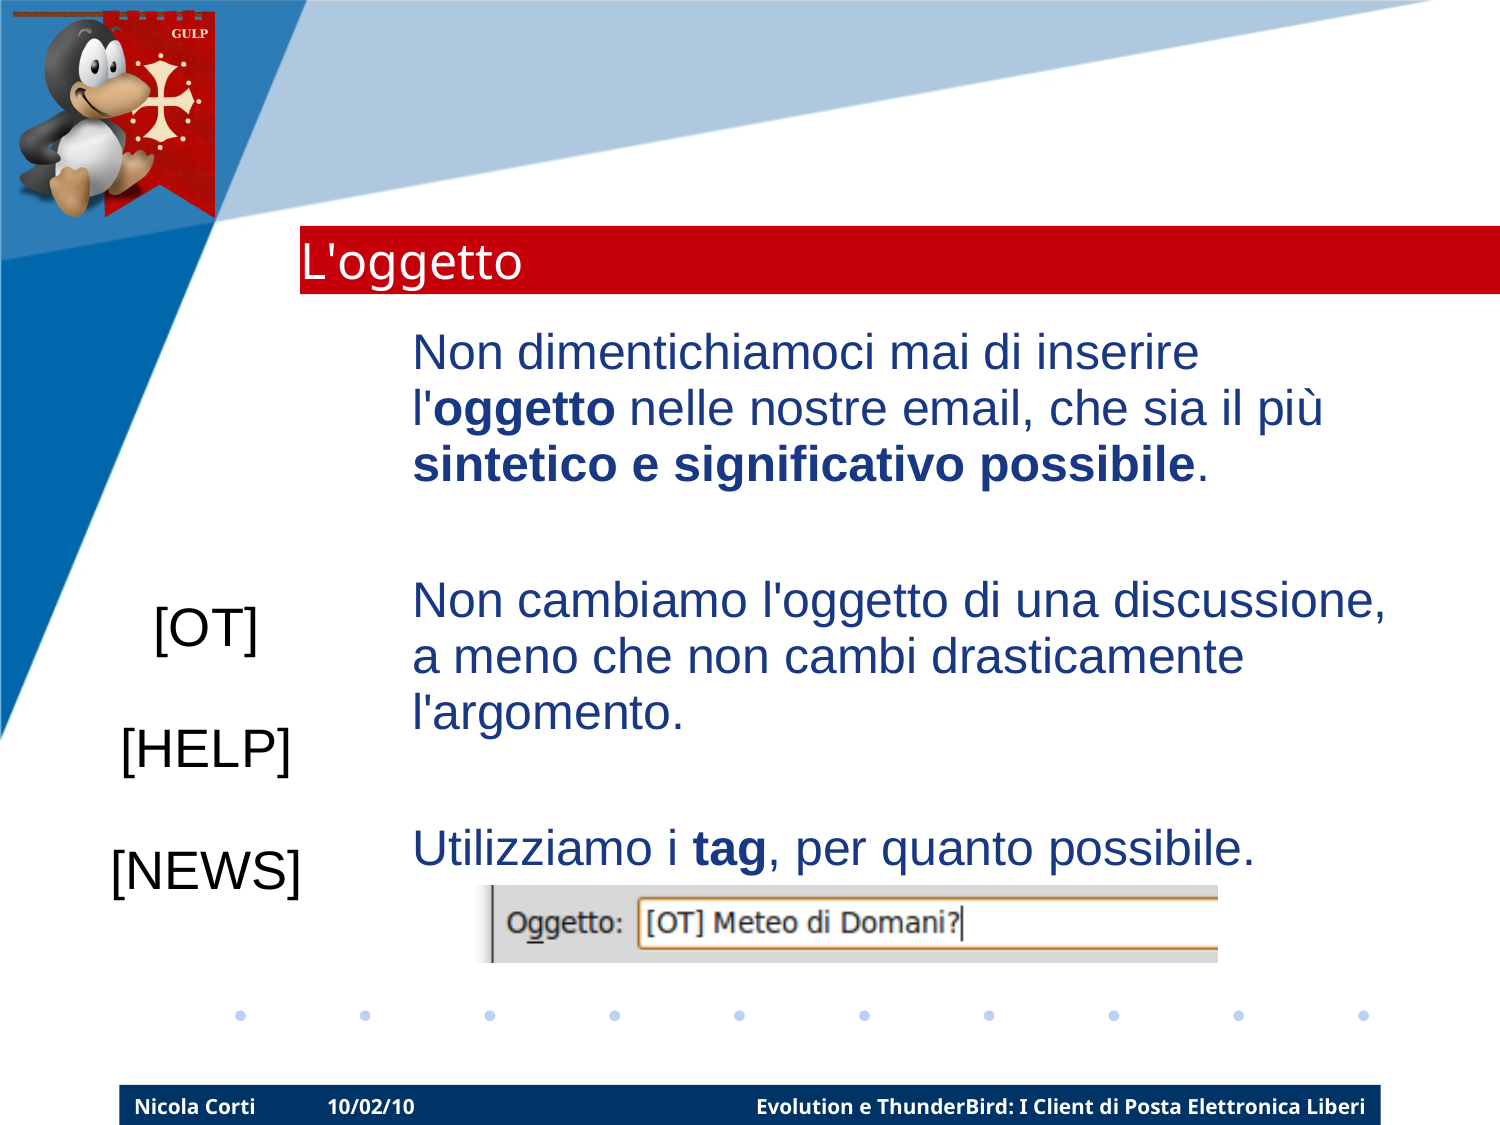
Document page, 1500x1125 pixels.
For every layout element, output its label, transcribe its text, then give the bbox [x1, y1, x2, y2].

picture [442, 885, 1218, 963]
title L'oggetto [300, 229, 1500, 291]
text_box [OT] [HELP] [NEWS] [59, 590, 355, 909]
list Non dimentichiamoci mai di inserire l'oggetto nelle nostre email, che sia il più sintetico e significativo possibile. Non cambiamo l'oggetto di una discussione, a meno che non cambi drasticamente l'argomento. Utilizziamo i tag, per quanto possibile. [299, 324, 1418, 1068]
picture [0, 0, 1500, 842]
